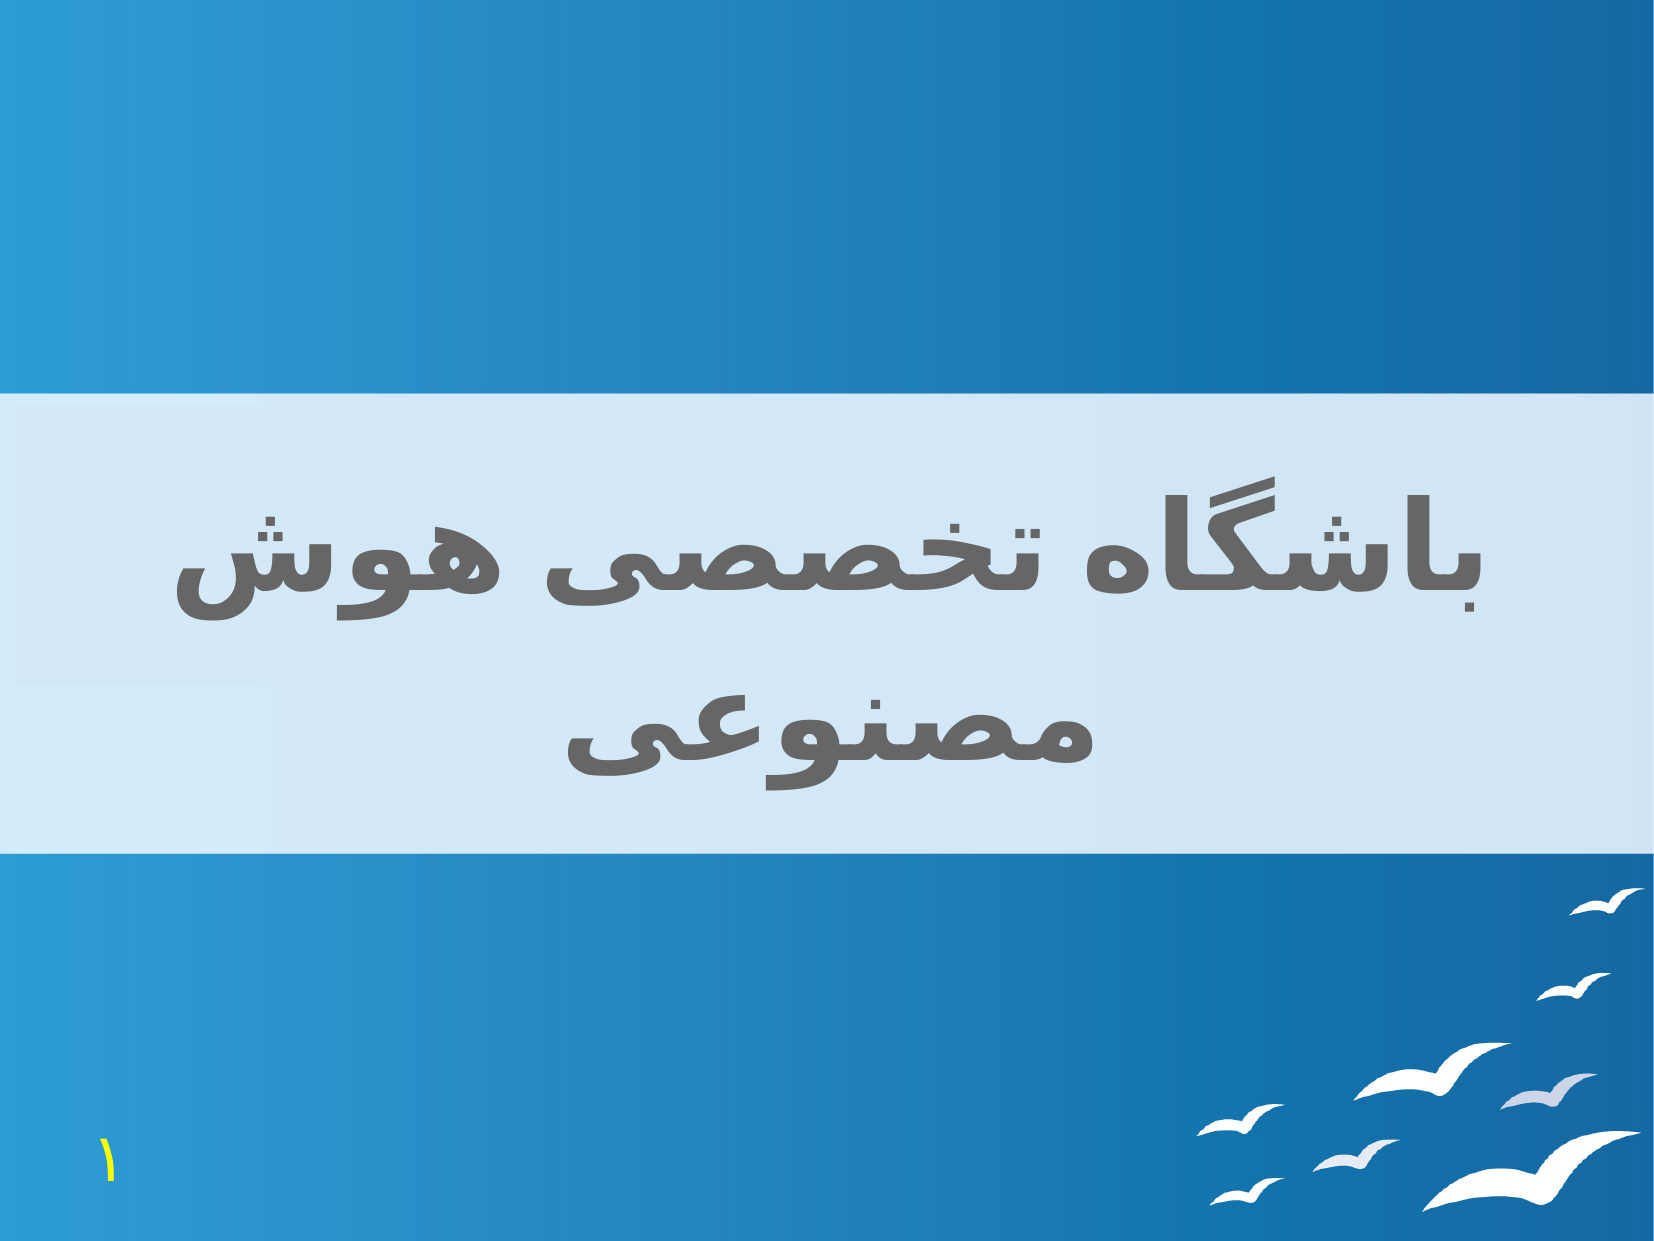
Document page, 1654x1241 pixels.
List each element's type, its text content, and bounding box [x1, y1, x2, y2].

text_box ۱ [59, 1102, 148, 1241]
picture [0, 0, 1654, 1241]
title باشگاه تخصصی هوش مصنوعی [127, 456, 1536, 798]
